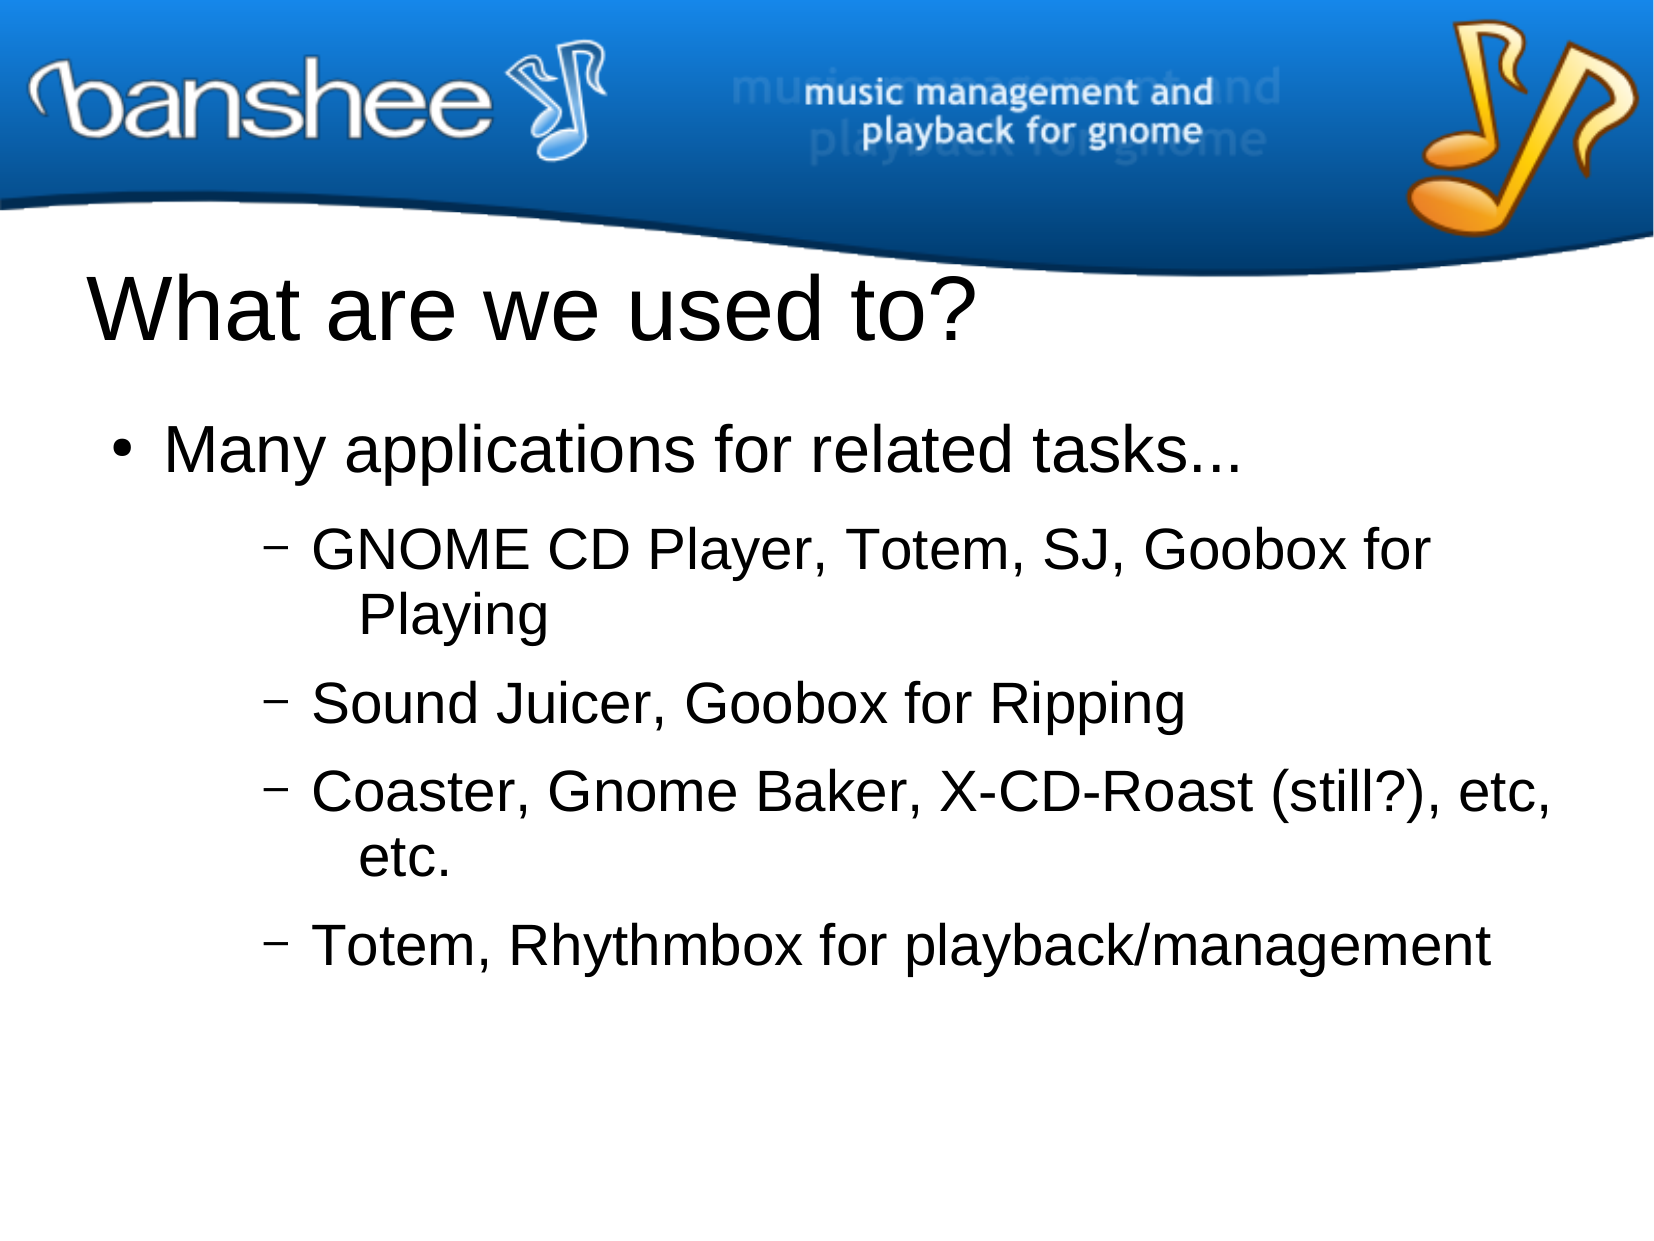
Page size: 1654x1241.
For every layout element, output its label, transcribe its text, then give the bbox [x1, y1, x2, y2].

list Many applications for related tasks... GNOME CD Player, Totem, SJ, Goobox for Playing Sound Juicer, Goobox for Ripping Coaster, Gnome Baker, X-CD-Roast (still?), etc, etc. Totem, Rhythmbox for playback/management [75, 412, 1564, 1231]
picture [0, 0, 1654, 290]
title What are we used to? [86, 205, 1576, 413]
